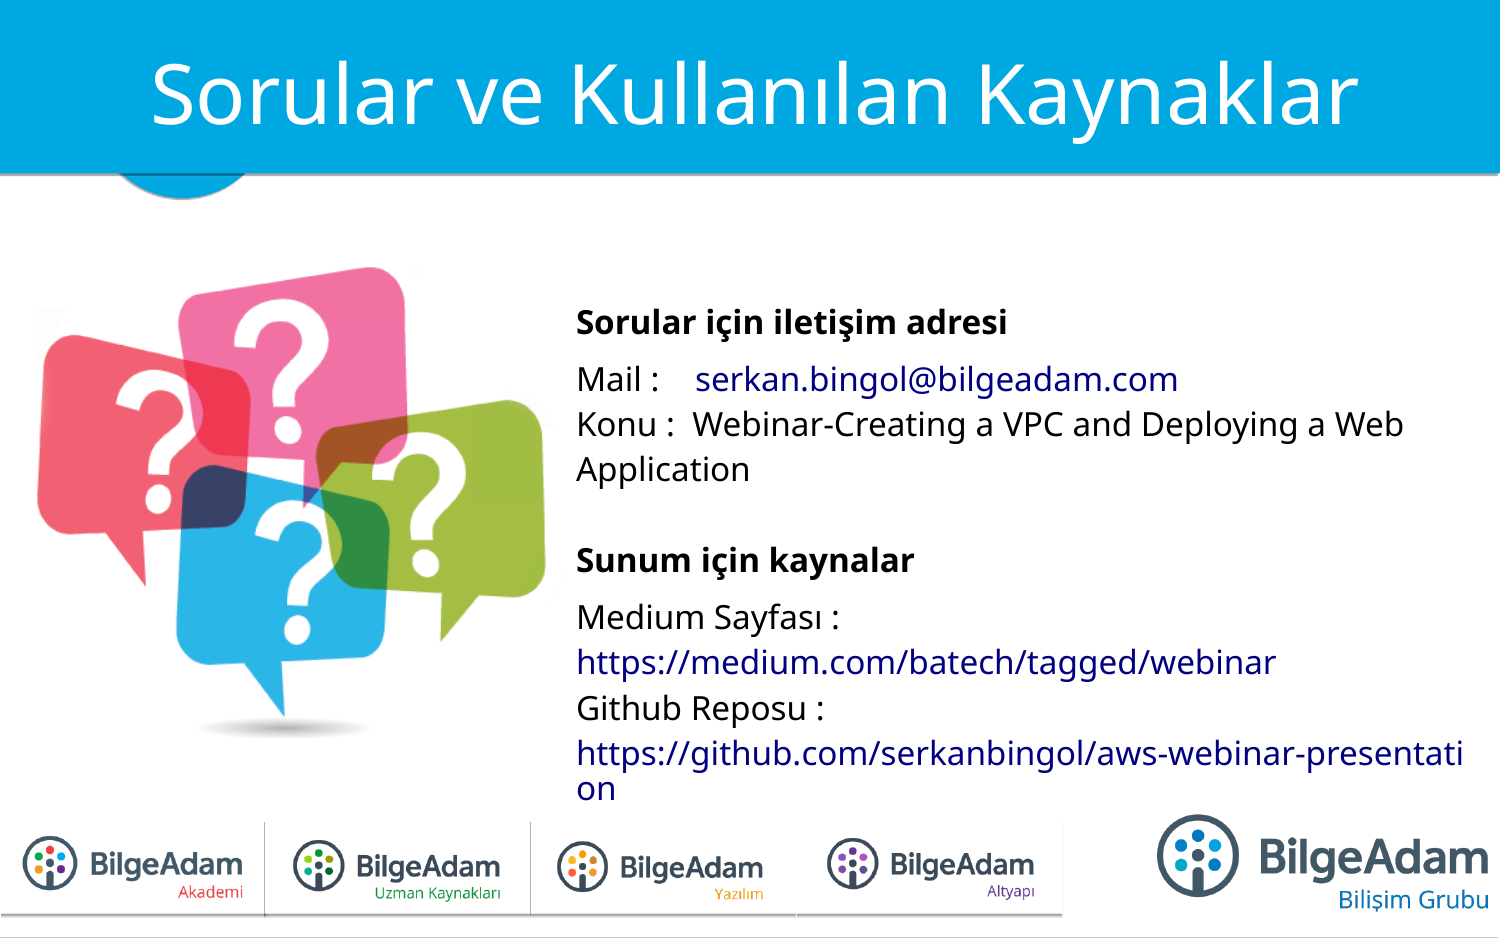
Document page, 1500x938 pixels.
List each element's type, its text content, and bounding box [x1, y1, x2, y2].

picture [581, 784, 591, 796]
picture [1, 245, 601, 796]
title Sorular ve Kullanılan Kaynaklar [88, 0, 1424, 198]
text_box Sorular için iletişim adresi Mail : serkan.bingol@bilgeadam.com Konu : Webinar-Creating a VPC and Deploying a Web Application Sunum için kaynalar Medium Sayfası : https://medium.com/batech/tagged/webinar Github Reposu : https://github.com/serkanbingol/aws-webinar-presentation [561, 291, 1500, 741]
picture [1141, 803, 1500, 925]
picture [817, 803, 1043, 934]
picture [12, 830, 252, 903]
picture [547, 805, 772, 935]
picture [283, 805, 509, 936]
